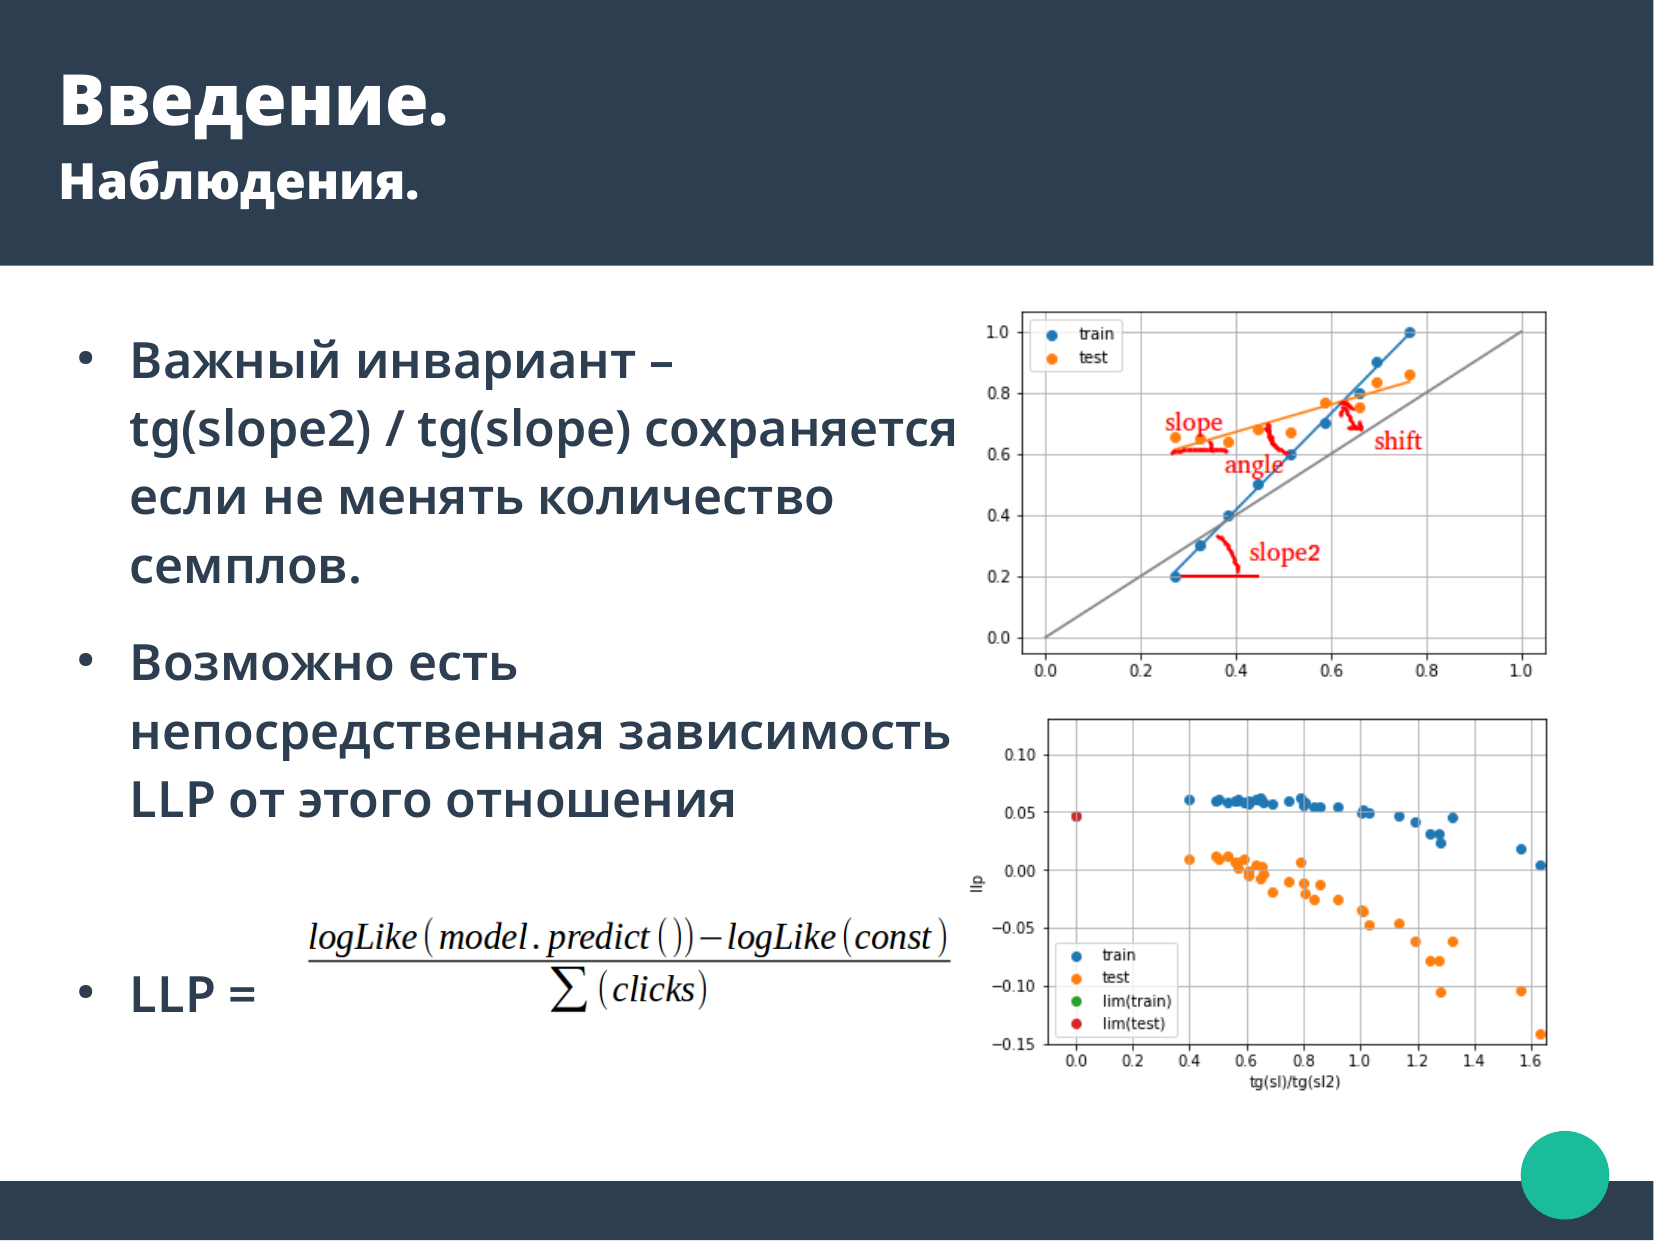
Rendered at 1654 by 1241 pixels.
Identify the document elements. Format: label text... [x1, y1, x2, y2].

list Важный инвариант – tg(slope2) / tg(slope) сохраняется если не менять количество семплов. Возможно есть непосредственная зависимость LLP от этого отношения LLP = [59, 324, 961, 1152]
picture [975, 296, 1561, 691]
title Введение. Наблюдения. [59, 49, 1595, 207]
picture [285, 704, 1561, 1101]
